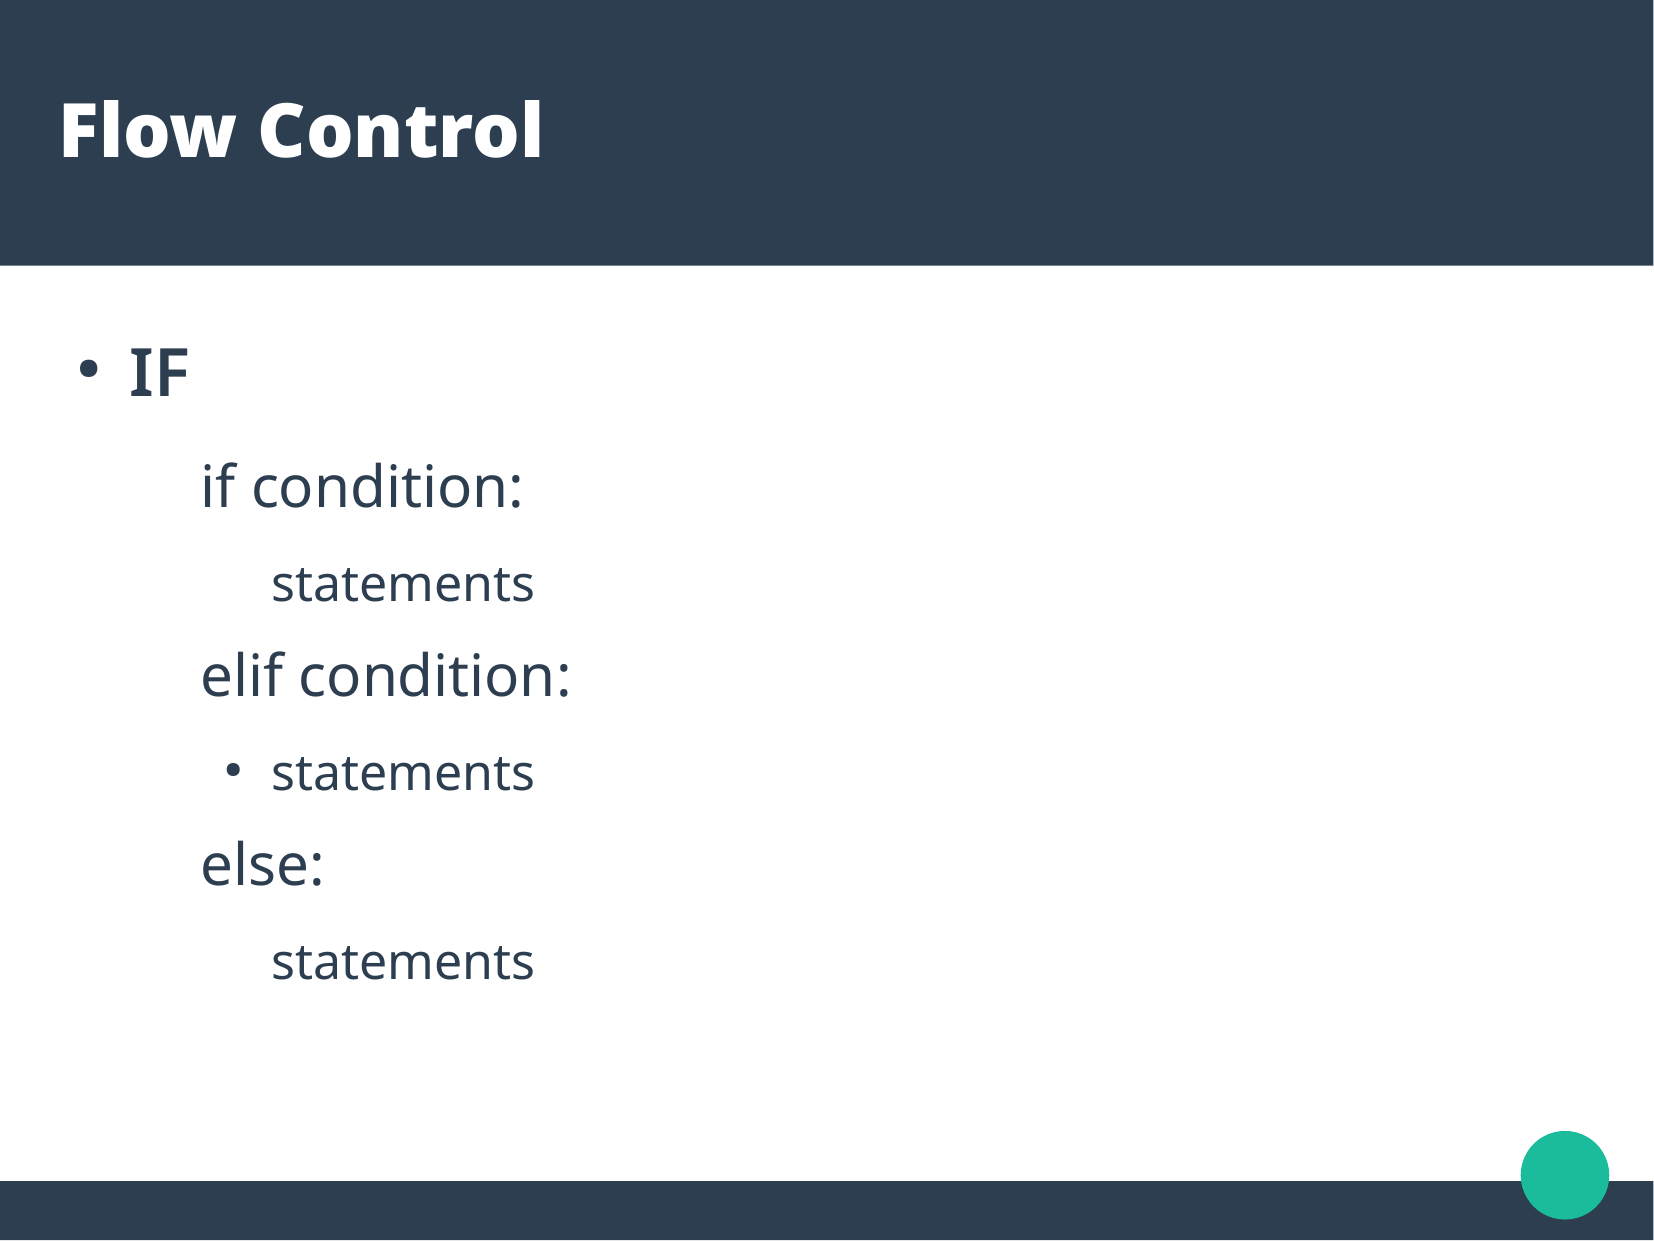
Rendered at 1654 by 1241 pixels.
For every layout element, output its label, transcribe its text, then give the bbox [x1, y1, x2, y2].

list IF if condition: statements elif condition: statements else: statements [59, 324, 1595, 1152]
title Flow Control [59, 49, 1595, 207]
